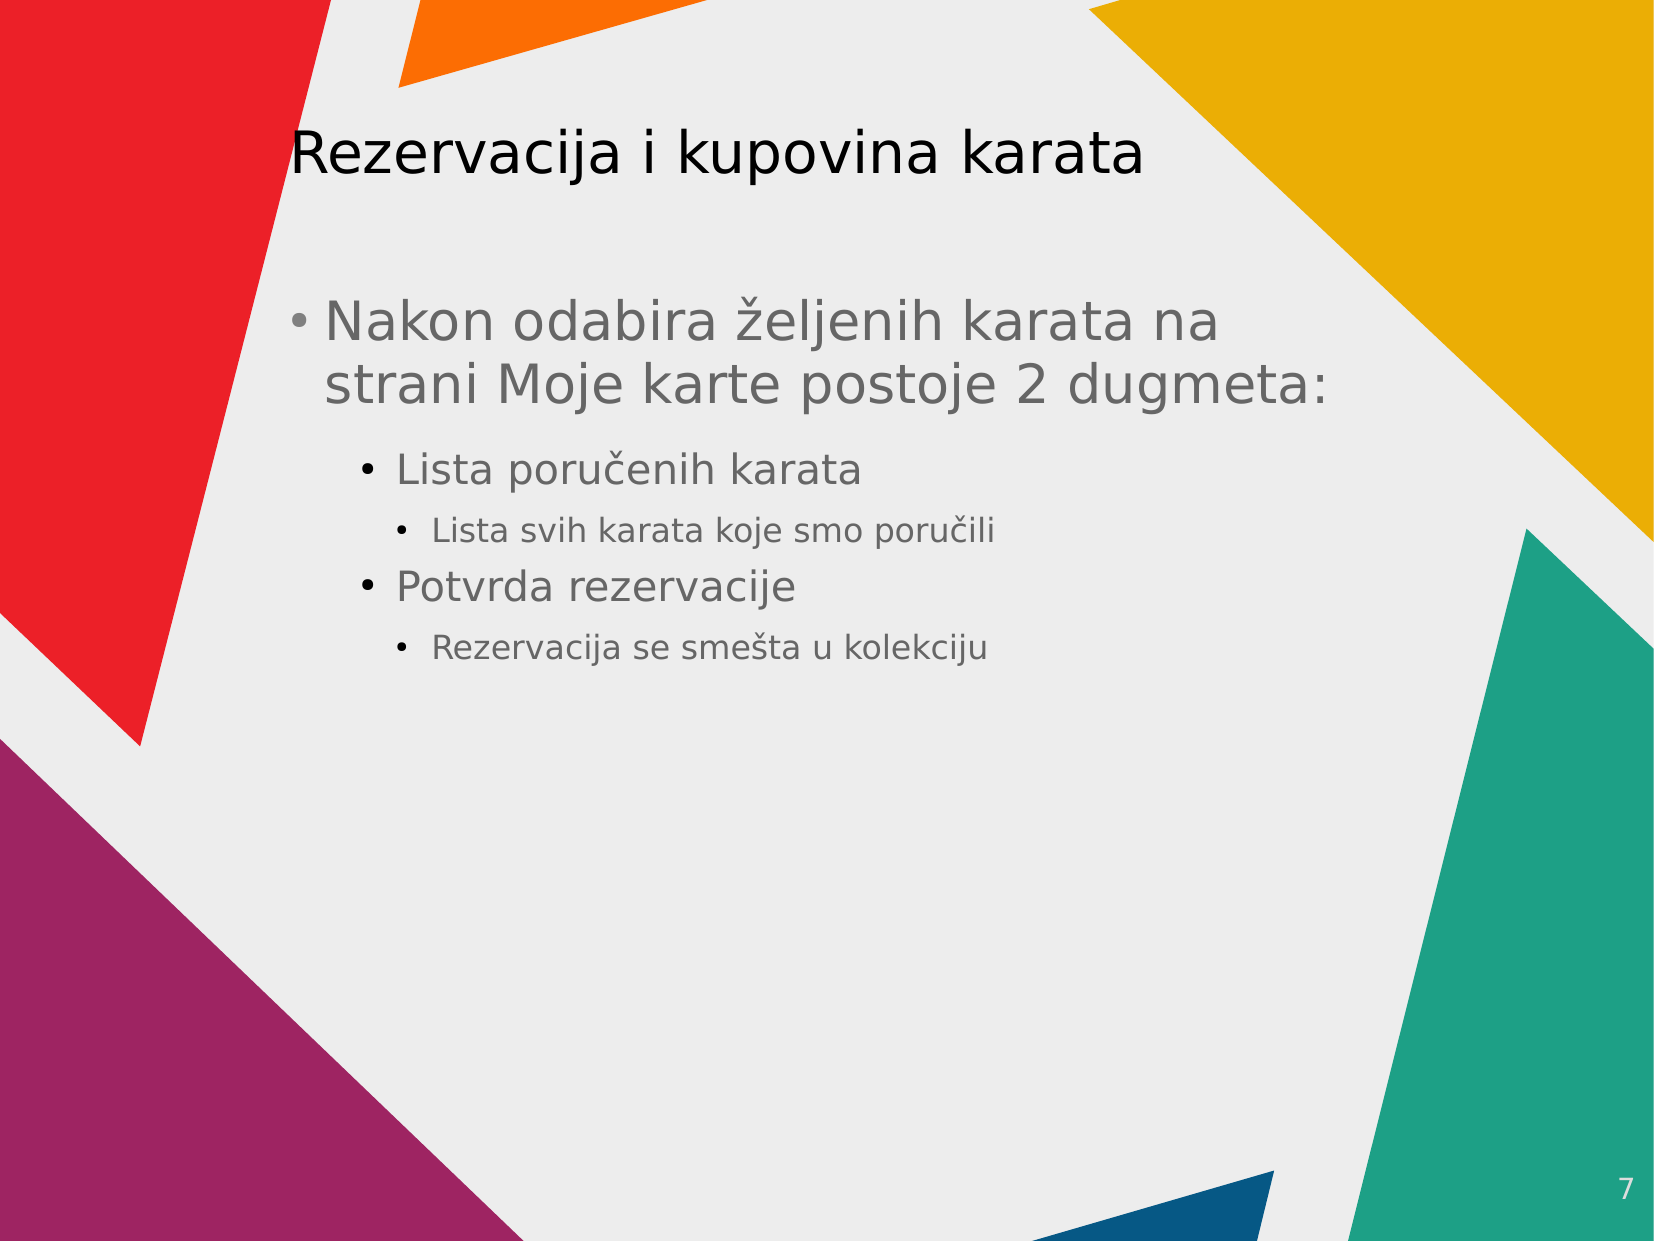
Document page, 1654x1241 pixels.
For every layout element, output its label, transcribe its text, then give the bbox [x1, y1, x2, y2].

list Nakon odabira željenih karata na strani Moje karte postoje 2 dugmeta: Lista poručenih karata Lista svih karata koje smo poručili Potvrda rezervacije Rezervacija se smešta u kolekciju [289, 290, 1372, 1090]
title Rezervacija i kupovina karata [289, 49, 1372, 257]
